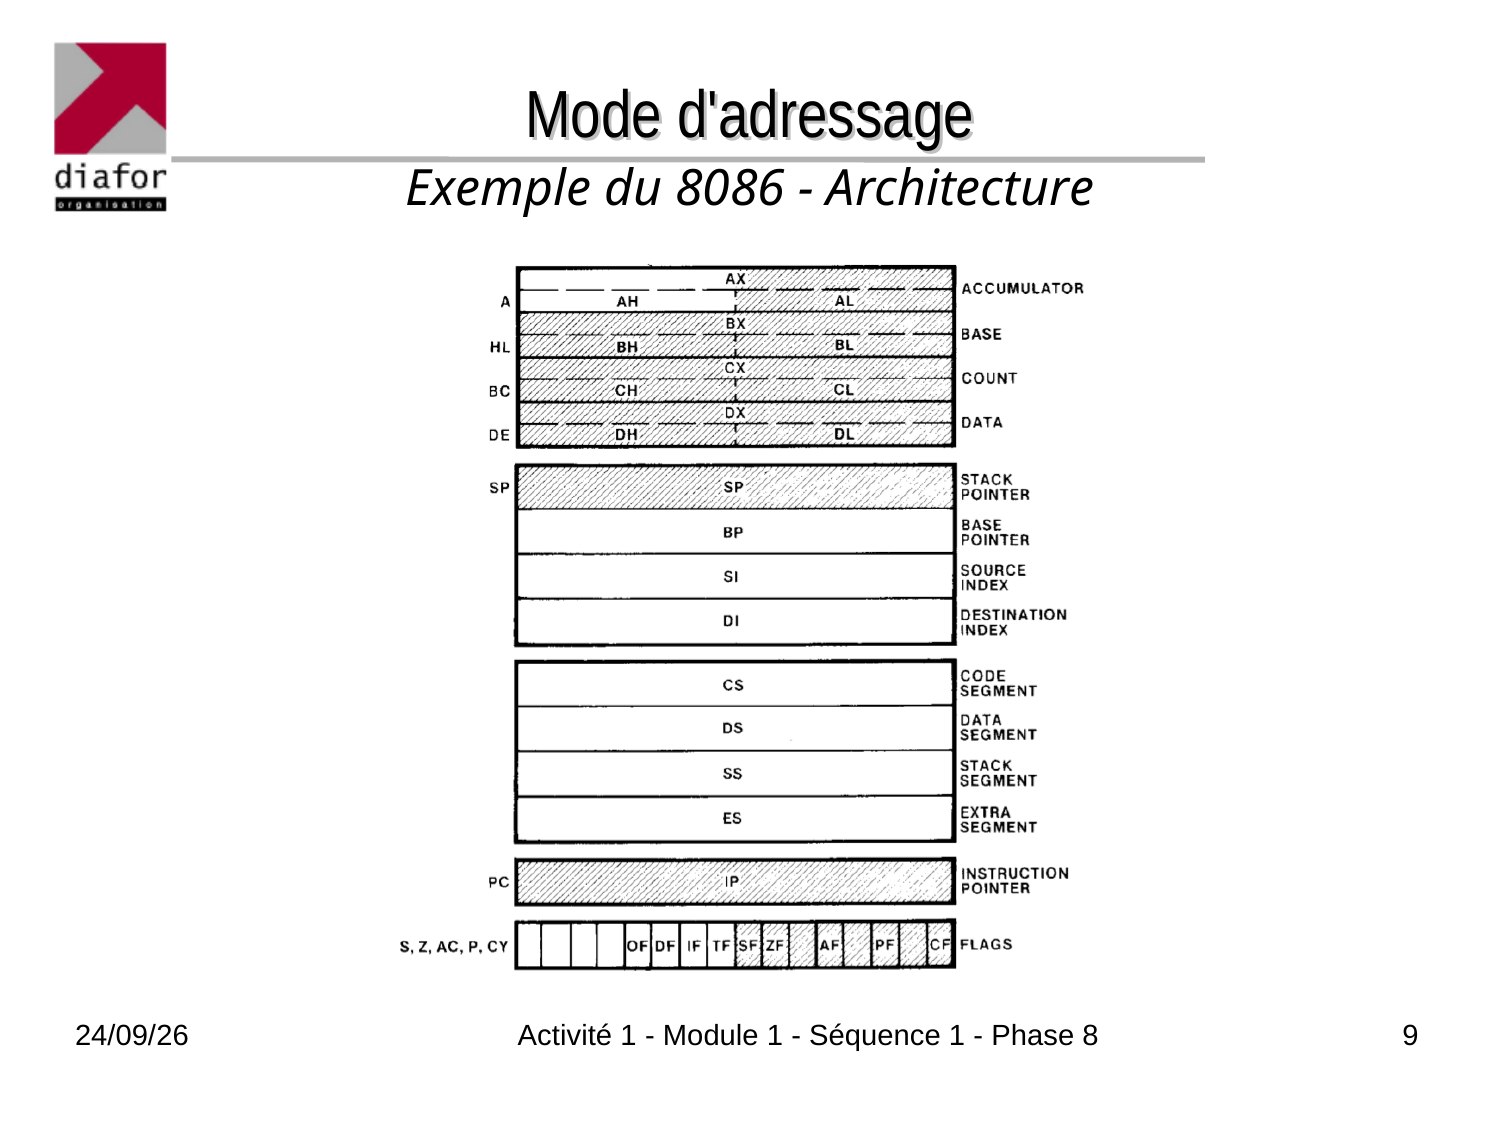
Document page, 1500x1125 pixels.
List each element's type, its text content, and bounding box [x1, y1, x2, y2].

picture [53, 42, 168, 213]
title Mode d'adressage Exemple du 8086 - Architecture [75, 45, 1426, 250]
picture [354, 236, 1093, 979]
